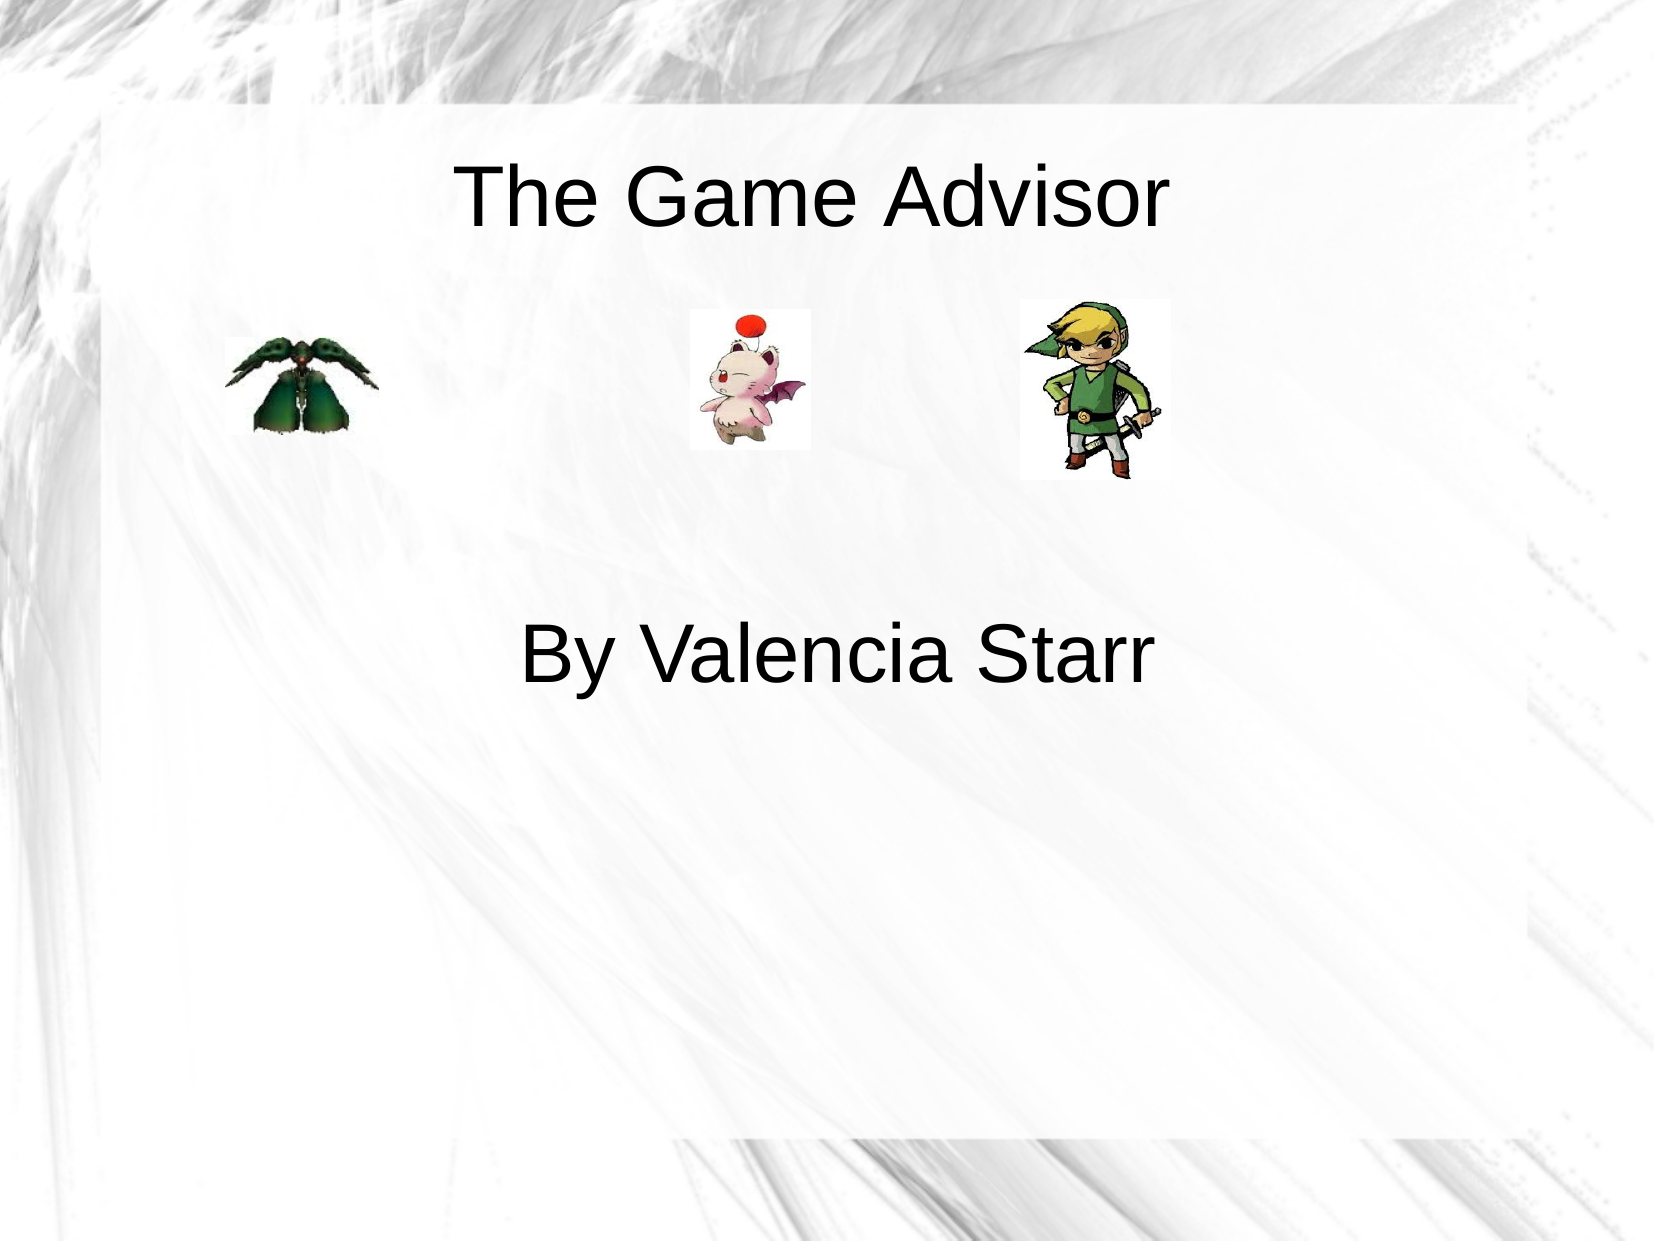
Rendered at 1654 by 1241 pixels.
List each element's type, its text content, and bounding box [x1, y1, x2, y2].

title The Game Advisor [118, 112, 1506, 281]
picture [0, 0, 1654, 1241]
text_box By Valencia Starr [504, 599, 1172, 708]
